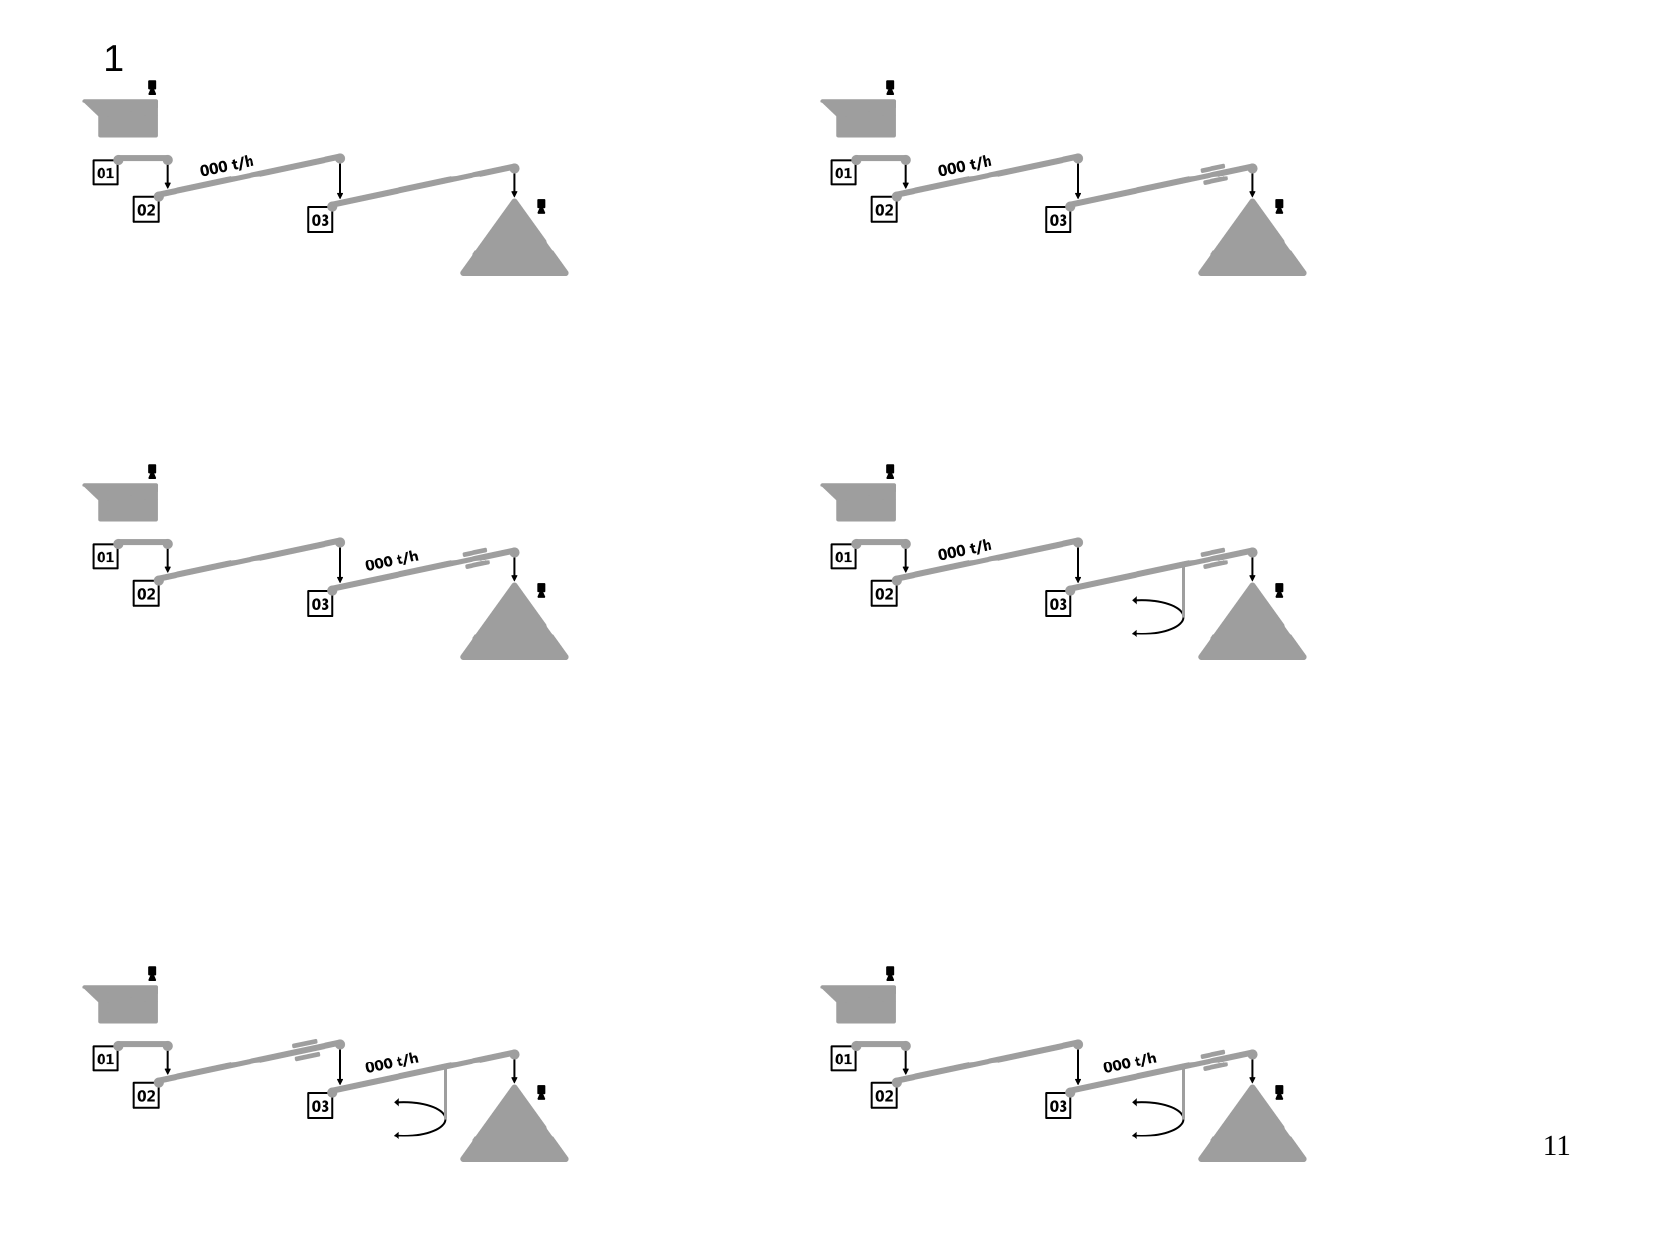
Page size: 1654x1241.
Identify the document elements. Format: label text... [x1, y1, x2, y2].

text_box 1 [88, 29, 140, 87]
picture [29, 29, 621, 325]
picture [29, 413, 621, 709]
picture [767, 413, 1359, 709]
picture [29, 915, 621, 1211]
picture [767, 915, 1359, 1211]
picture [767, 29, 1359, 325]
